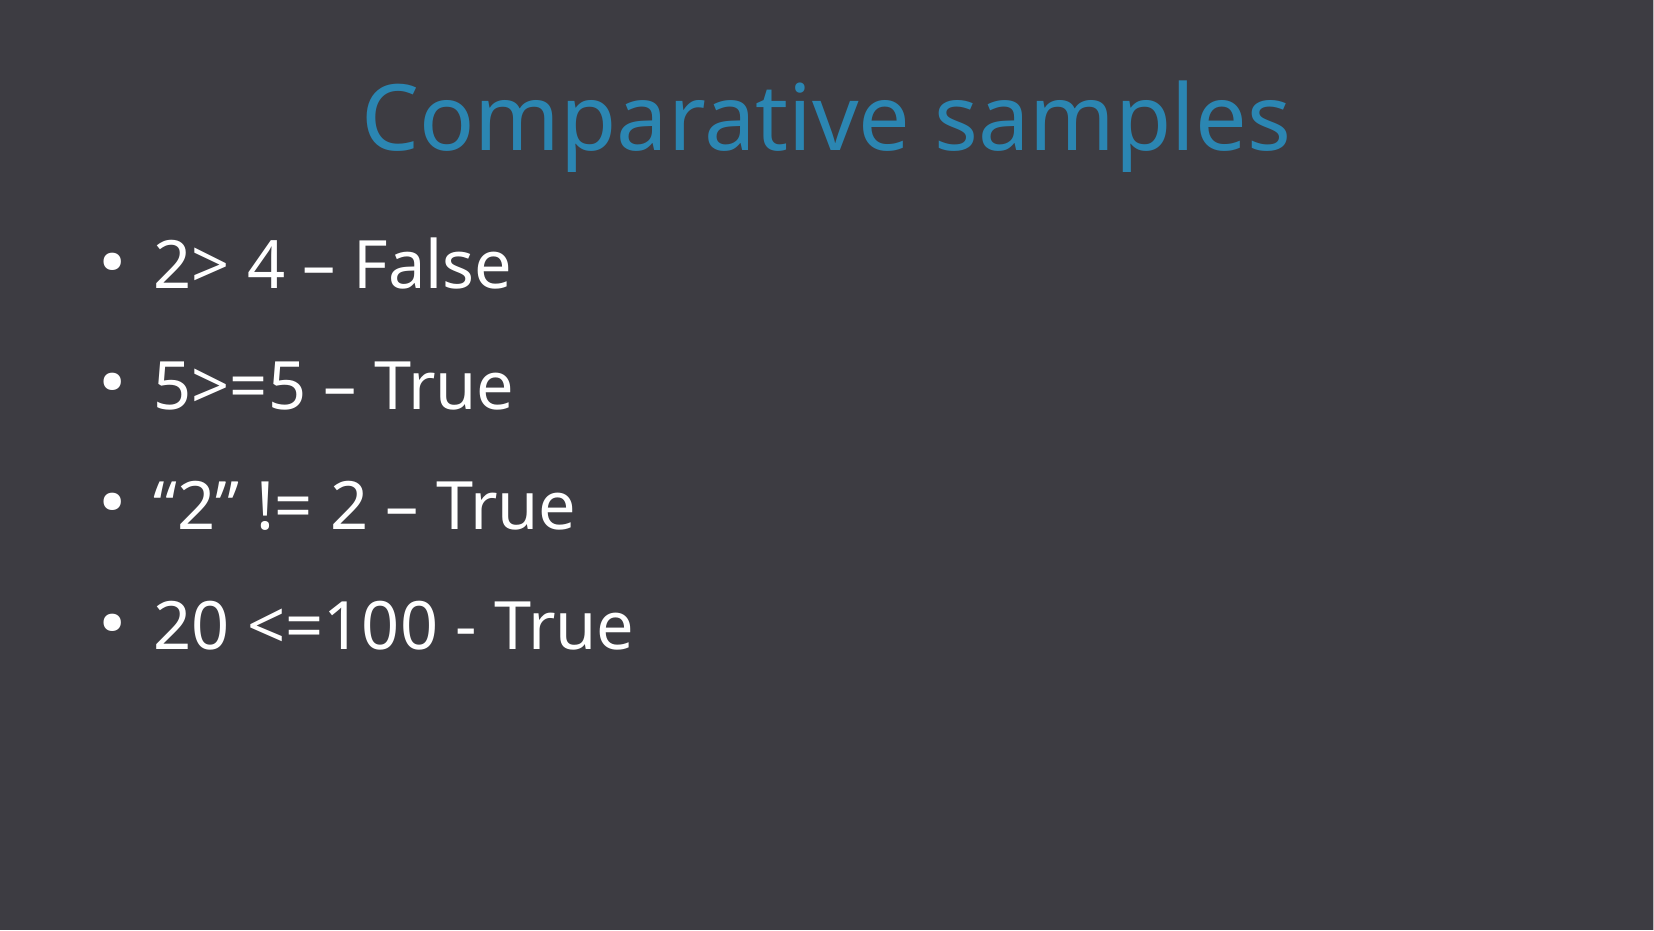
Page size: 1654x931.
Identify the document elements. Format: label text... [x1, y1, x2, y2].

title Comparative samples [82, 37, 1571, 193]
list 2> 4 – False 5>=5 – True “2” != 2 – True 20 <=100 - True [82, 217, 1571, 758]
